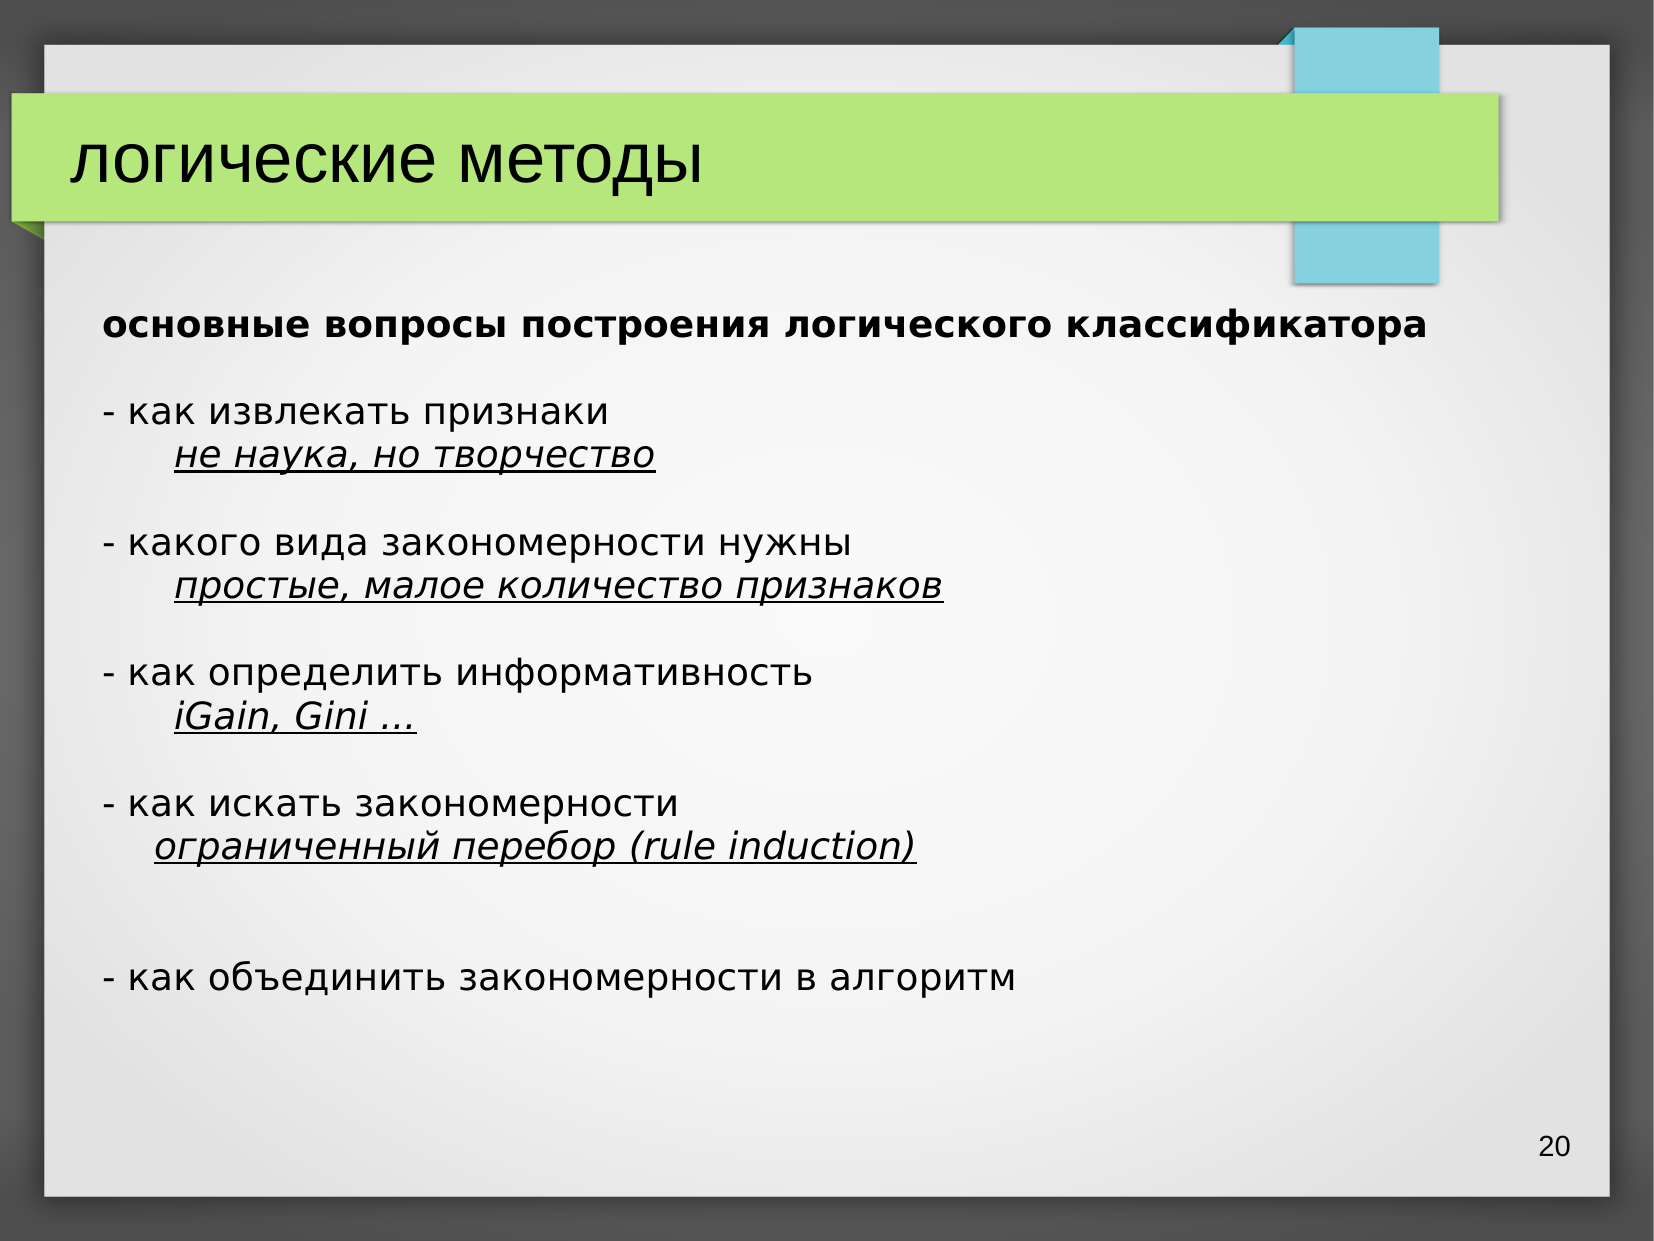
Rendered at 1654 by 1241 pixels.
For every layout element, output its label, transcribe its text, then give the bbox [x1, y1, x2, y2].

picture [0, 0, 1654, 1241]
text_box основные вопросы построения логического классификатора - как извлекать признаки не наука, но творчество - какого вида закономерности нужны простые, малое количество признаков - как определить информативность iGain, Gini ... - как искать закономерности ограниченный перебор (rule induction) - как объединить закономерности в алгоритм [87, 295, 1453, 1038]
title логические методы [70, 118, 1205, 199]
